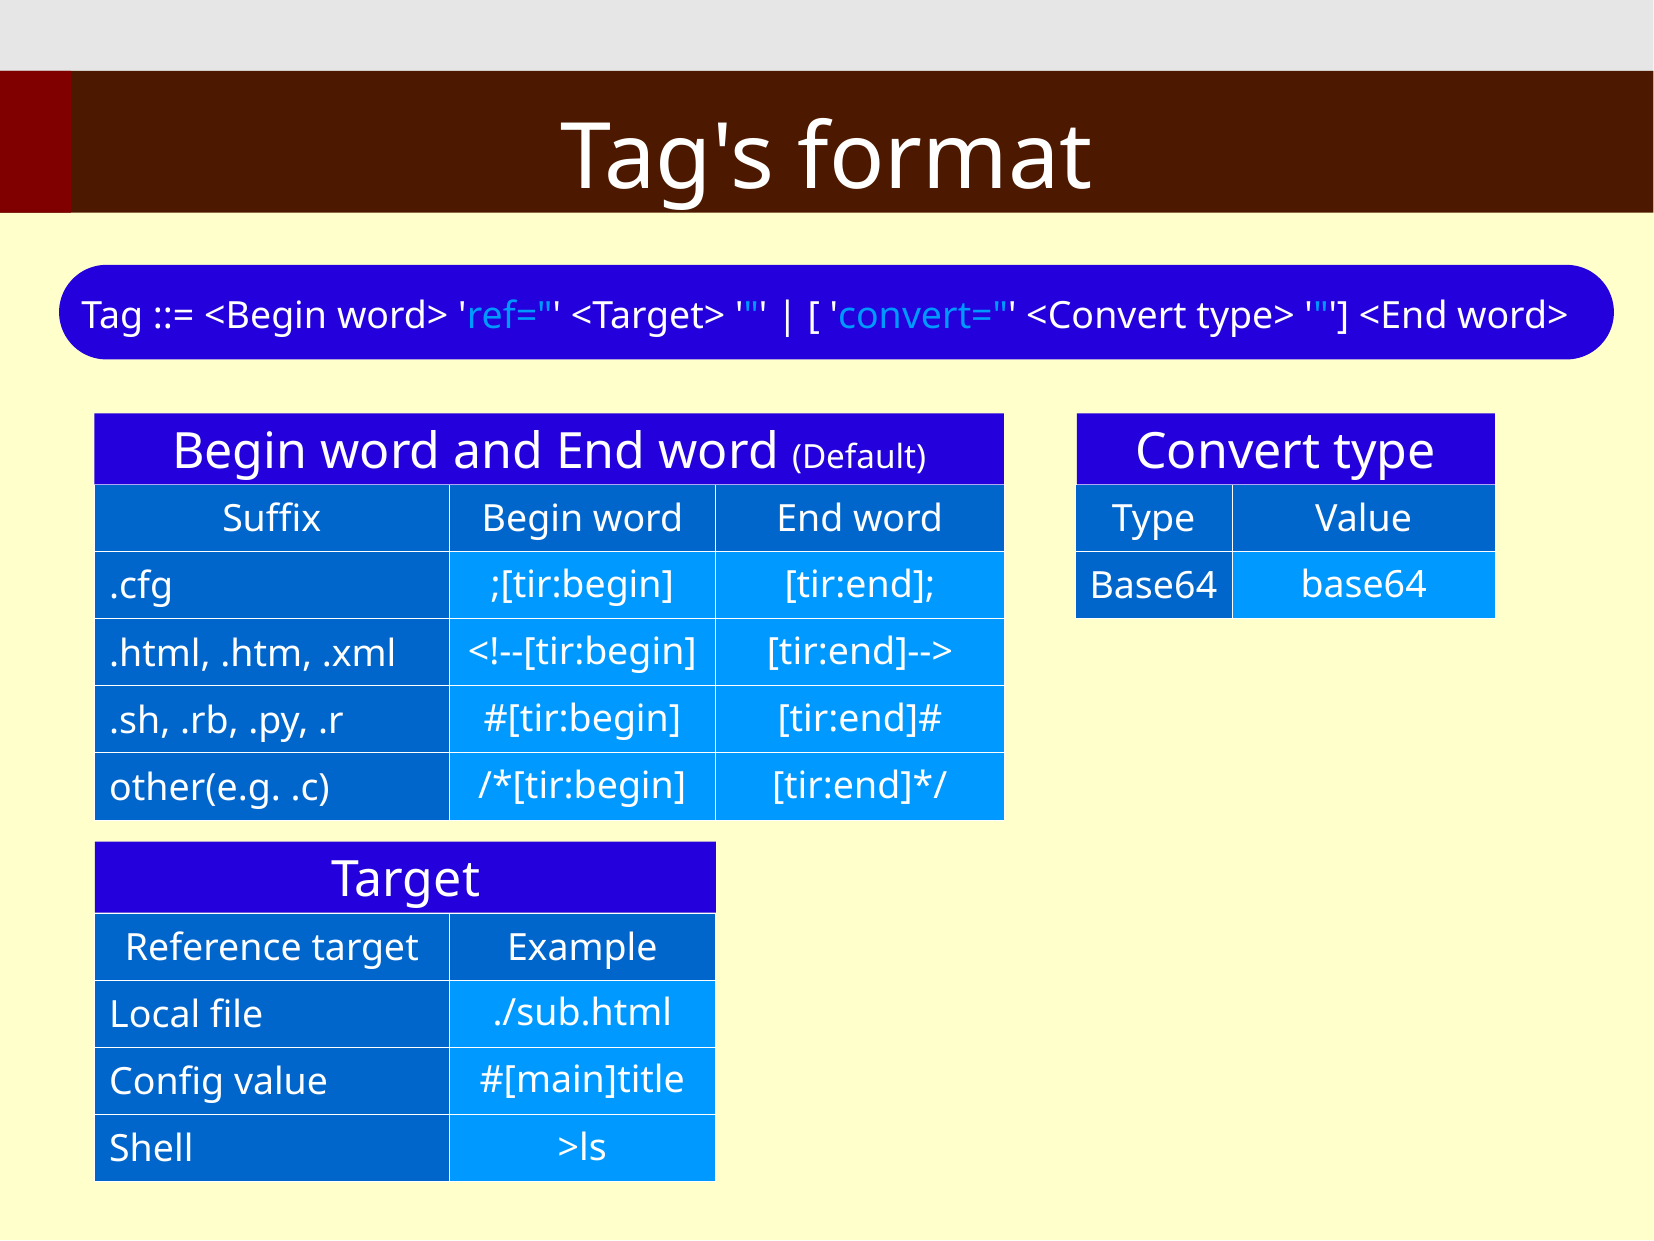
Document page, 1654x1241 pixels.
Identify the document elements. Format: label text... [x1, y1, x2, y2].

text_box [70, 264, 1603, 281]
text_box Tag ::= <Begin word> 'ref="' <Target> '"' | [ 'convert="' <Convert type> '"'] <End word> [66, 281, 1638, 360]
table_cell other(e.g. .c) [95, 753, 449, 820]
table_cell /*[tir:begin] [450, 753, 715, 820]
text_box Target [94, 841, 716, 913]
table_cell [tir:end]; [716, 552, 1004, 618]
table_header End word [716, 485, 1004, 551]
table_cell >ls [450, 1115, 715, 1181]
table_cell Local file [95, 981, 449, 1047]
table_cell Shell [95, 1115, 449, 1181]
table_cell Config value [95, 1048, 449, 1114]
table_header Type [1076, 485, 1232, 551]
table_cell <!--[tir:begin] [450, 619, 715, 685]
table_cell [tir:end]--> [716, 619, 1004, 685]
table_cell [tir:end]*/ [716, 753, 1004, 820]
table_cell .sh, .rb, .py, .r [95, 686, 449, 752]
table_cell [tir:end]# [716, 686, 1004, 752]
table_cell base64 [1233, 552, 1495, 618]
table_cell ./sub.html [450, 981, 715, 1047]
title Tag's format [82, 49, 1571, 257]
table_header Reference target [95, 914, 449, 980]
table_header Begin word [450, 485, 715, 551]
table_cell #[tir:begin] [450, 686, 715, 752]
text_box [59, 287, 66, 337]
text_box Convert type [1076, 413, 1495, 485]
table_cell .cfg [95, 552, 449, 618]
table_header Value [1233, 485, 1495, 551]
table_cell #[main]title [450, 1048, 715, 1114]
table_cell ;[tir:begin] [450, 552, 715, 618]
table_header Suffix [95, 485, 449, 551]
table_cell Base64 [1076, 552, 1232, 618]
table_cell .html, .htm, .xml [95, 619, 449, 685]
text_box Begin word and End word (Default) [94, 413, 1004, 485]
table_header Example [450, 914, 715, 980]
